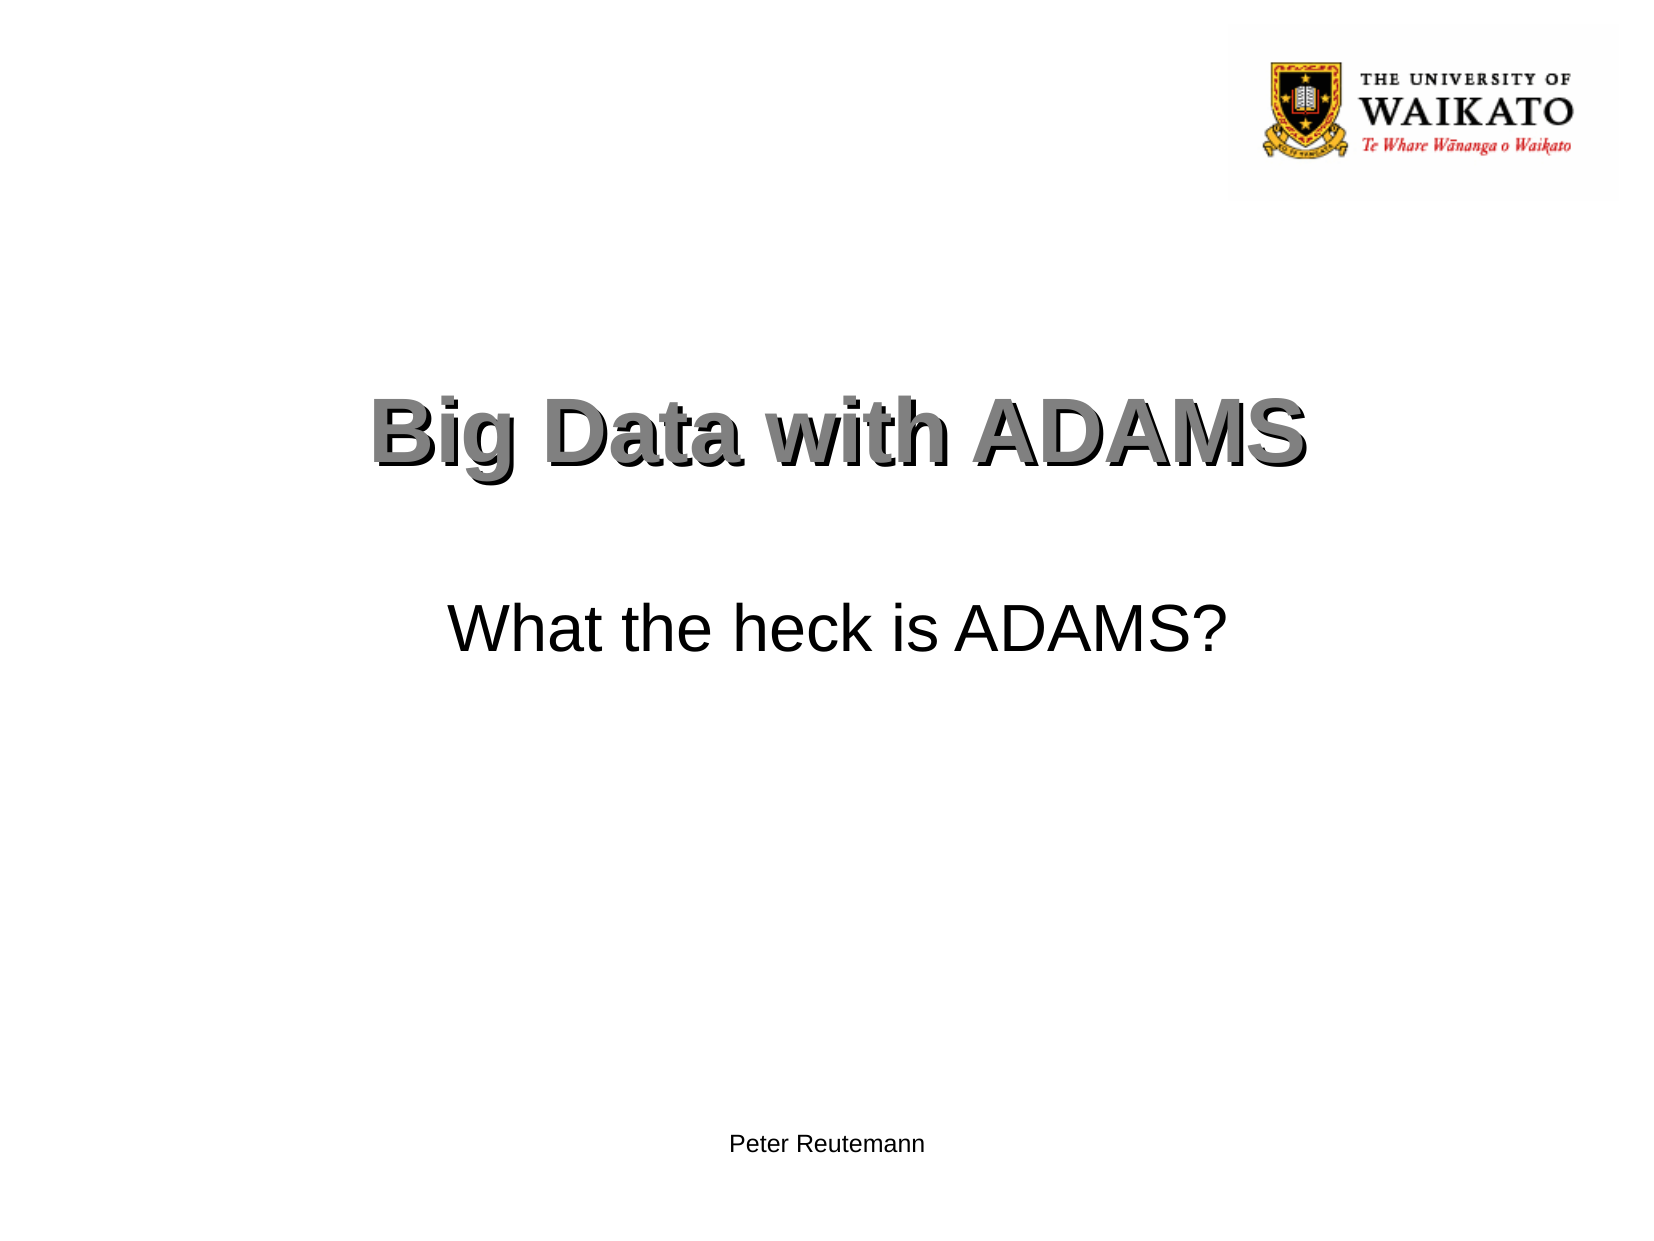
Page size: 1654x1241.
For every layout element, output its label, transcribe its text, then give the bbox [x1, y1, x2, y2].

title Big Data with ADAMS [94, 326, 1583, 535]
picture [1228, 24, 1619, 201]
subtitle What the heck is ADAMS? [94, 590, 1583, 739]
